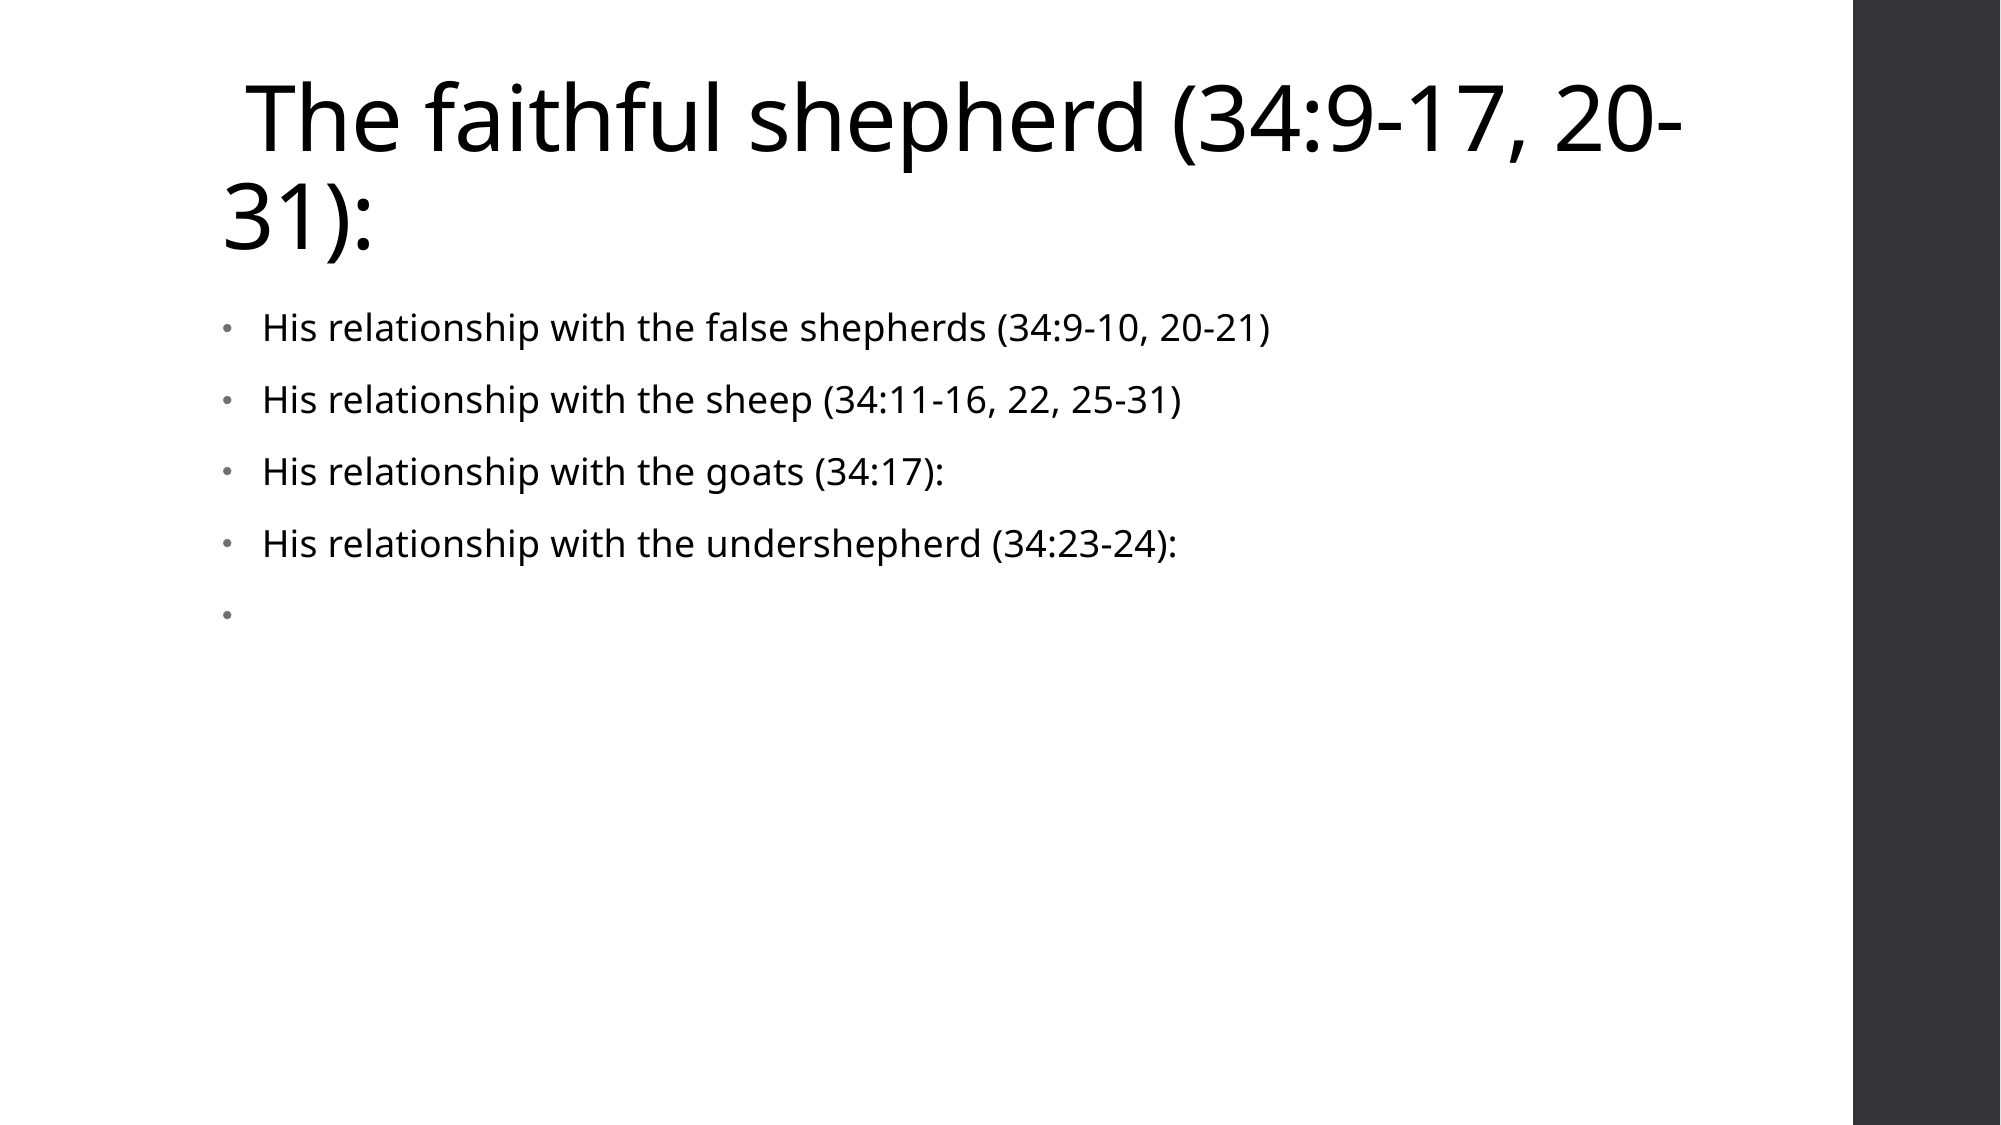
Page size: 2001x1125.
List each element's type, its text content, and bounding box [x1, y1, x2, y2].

list His relationship with the false shepherds (34:9-10, 20-21) His relationship with the sheep (34:11-16, 22, 25-31) His relationship with the goats (34:17): His relationship with the undershepherd (34:23-24): [206, 299, 1617, 1014]
title The faithful shepherd (34:9-17, 20-31): [206, 60, 1797, 278]
